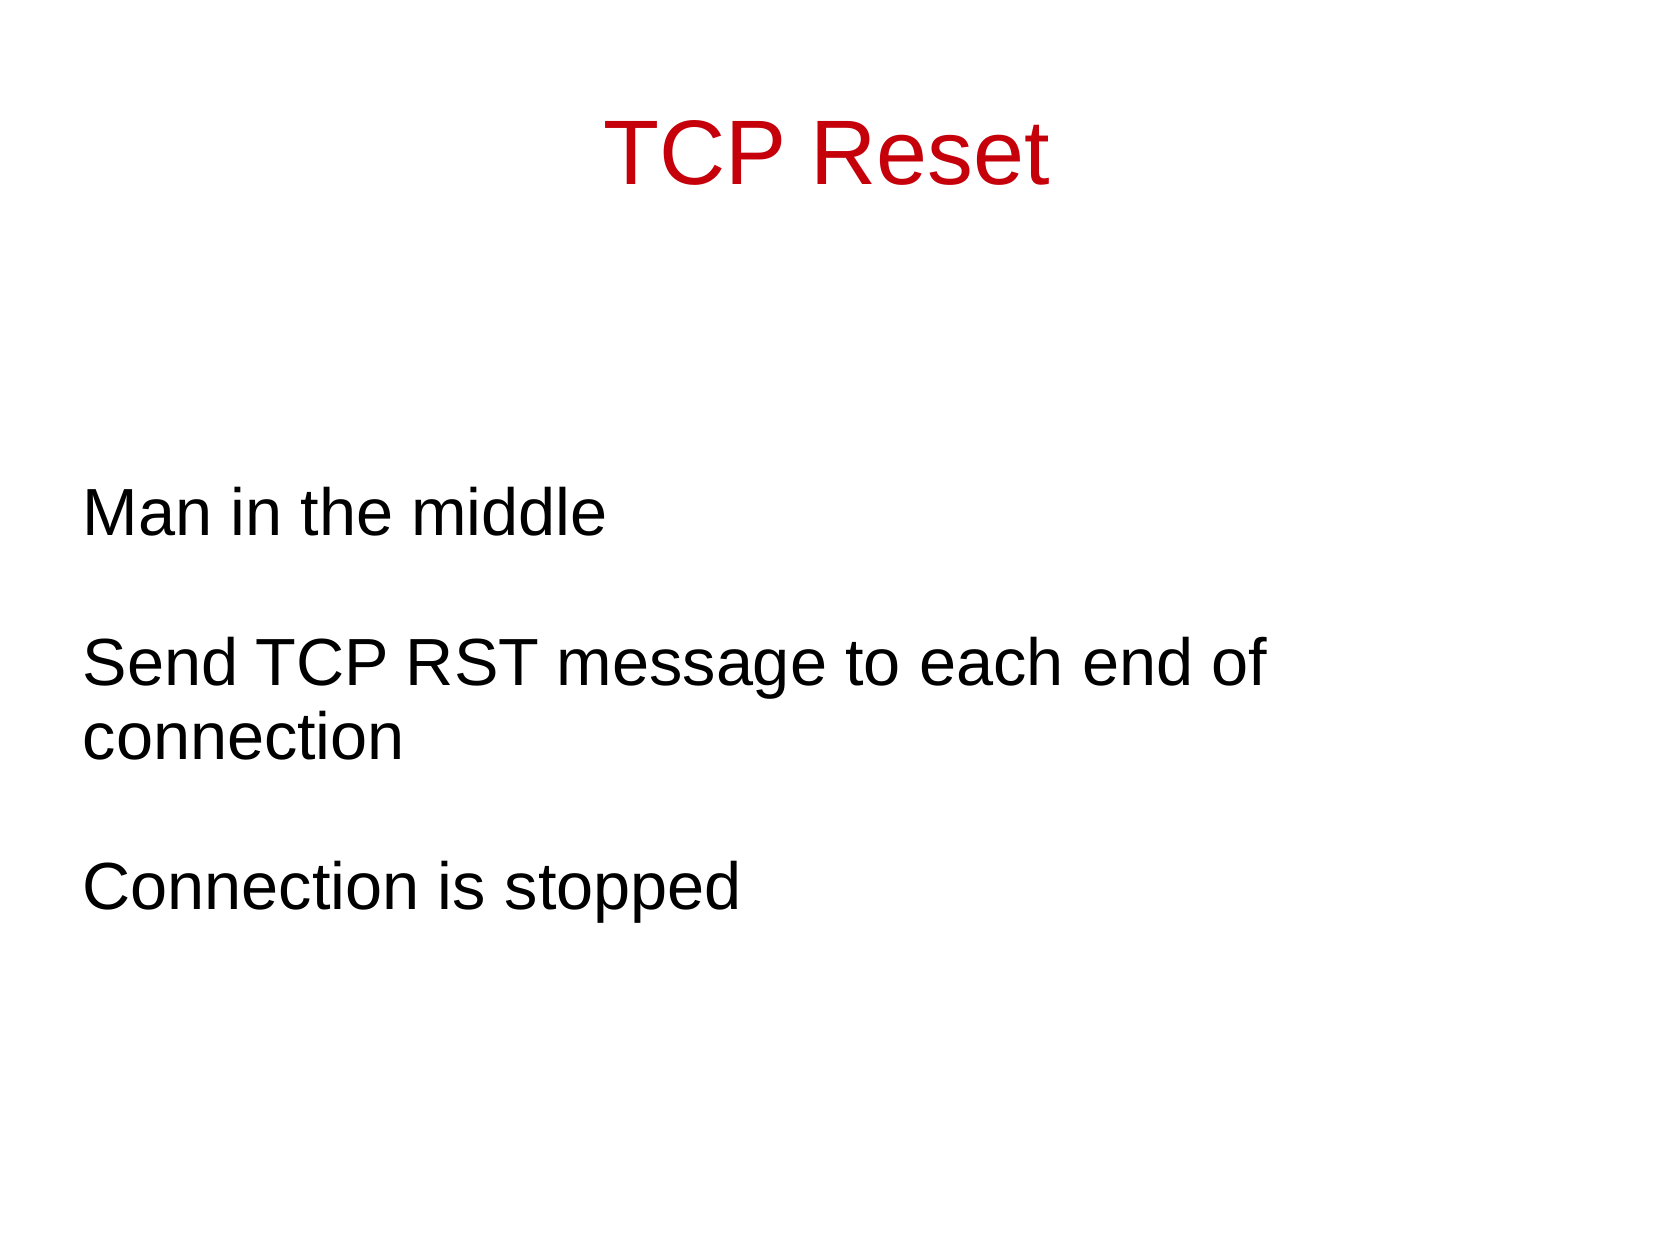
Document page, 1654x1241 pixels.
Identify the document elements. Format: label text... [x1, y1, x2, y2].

title TCP Reset [82, 49, 1571, 257]
subtitle Man in the middle Send TCP RST message to each end of connection Connection is stopped [82, 290, 1571, 1109]
